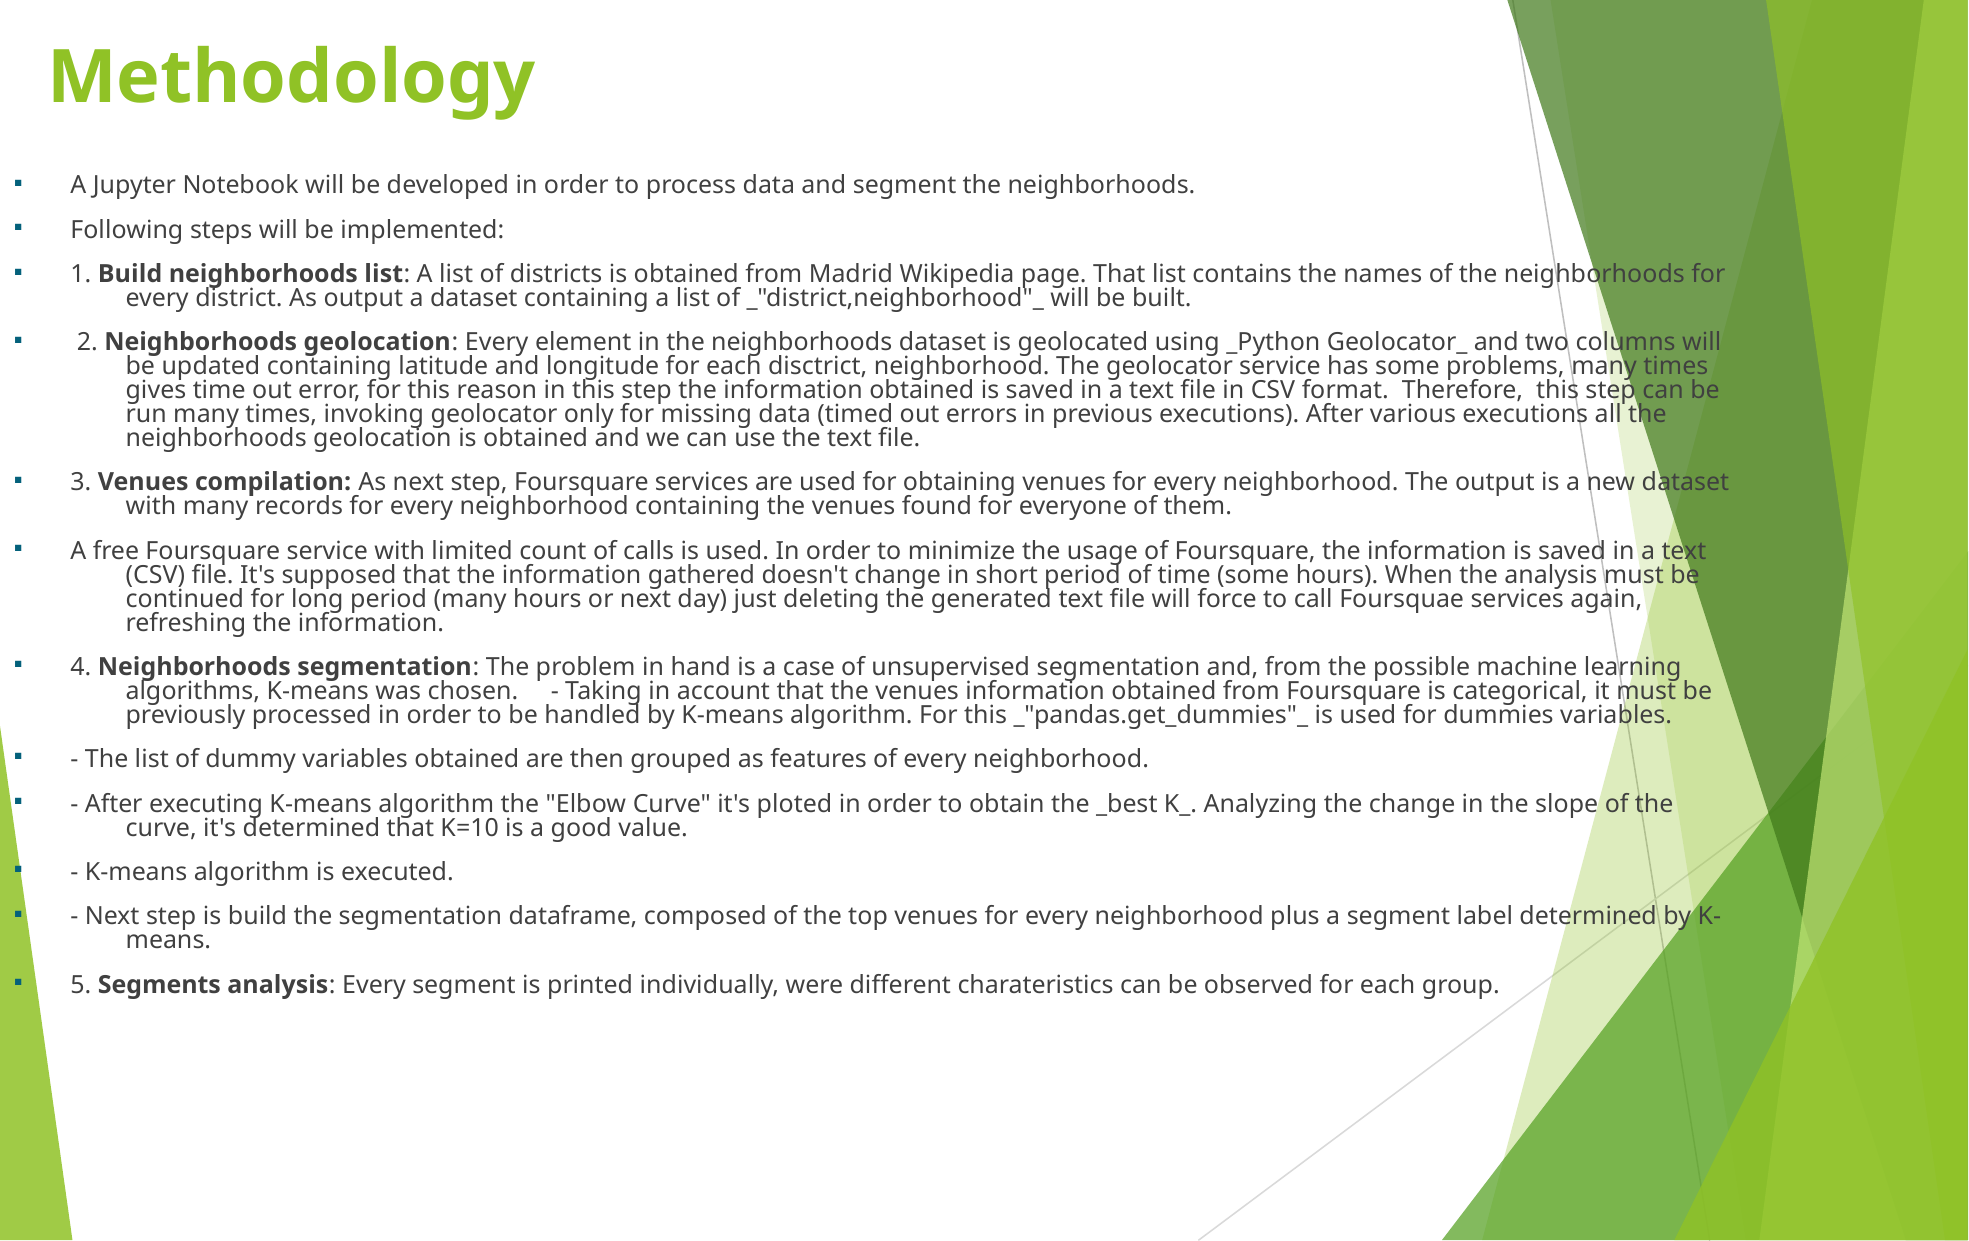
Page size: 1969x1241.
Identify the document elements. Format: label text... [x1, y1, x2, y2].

title Methodology [32, 20, 1036, 153]
list A Jupyter Notebook will be developed in order to process data and segment the neighborhoods. Following steps will be implemented: 1. Build neighborhoods list: A list of districts is obtained from Madrid Wikipedia page. That list contains the names of the neighborhoods for every district. As output a dataset containing a list of _"district,neighborhood"_ will be built. 2. Neighborhoods geolocation: Every element in the neighborhoods dataset is geolocated using _Python Geolocator_ and two columns will be updated containing latitude and longitude for each disctrict, neighborhood. The geolocator service has some problems, many times gives time out error, for this reason in this step the information obtained is saved in a text file in CSV format. Therefore, this step can be run many times, invoking geolocator only for missing data (timed out errors in previous executions). After various executions all the neighborhoods geolocation is obtained and we can use the text file. 3. Venues compilation: As next step, Foursquare services are used for obtaining venues for every neighborhood. The output is a new dataset with many records for every neighborhood containing the venues found for everyone of them. A free Foursquare service with limited count of calls is used. In order to minimize the usage of Foursquare, the information is saved in a text (CSV) file. It's supposed that the information gathered doesn't change in short period of time (some hours). When the analysis must be continued for long period (many hours or next day) just deleting the generated text file will force to call Foursquae services again, refreshing the information. 4. Neighborhoods segmentation: The problem in hand is a case of unsupervised segmentation and, from the possible machine learning algorithms, K-means was chosen. - Taking in account that the venues information obtained from Foursquare is categorical, it must be previously processed in order to be handled by K-means algorithm. For this _"pandas.get_dummies"_ is used for dummies variables. - The list of dummy variables obtained are then grouped as features of every neighborhood. - After executing K-means algorithm the "Elbow Curve" it's ploted in order to obtain the _best K_. Analyzing the change in the slope of the curve, it's determined that K=10 is a good value. - K-means algorithm is executed. - Next step is build the segmentation dataframe, composed of the top venues for every neighborhood plus a segment label determined by K-means. 5. Segments analysis: Every segment is printed individually, were different charateristics can be observed for each group. [0, 167, 1762, 1080]
